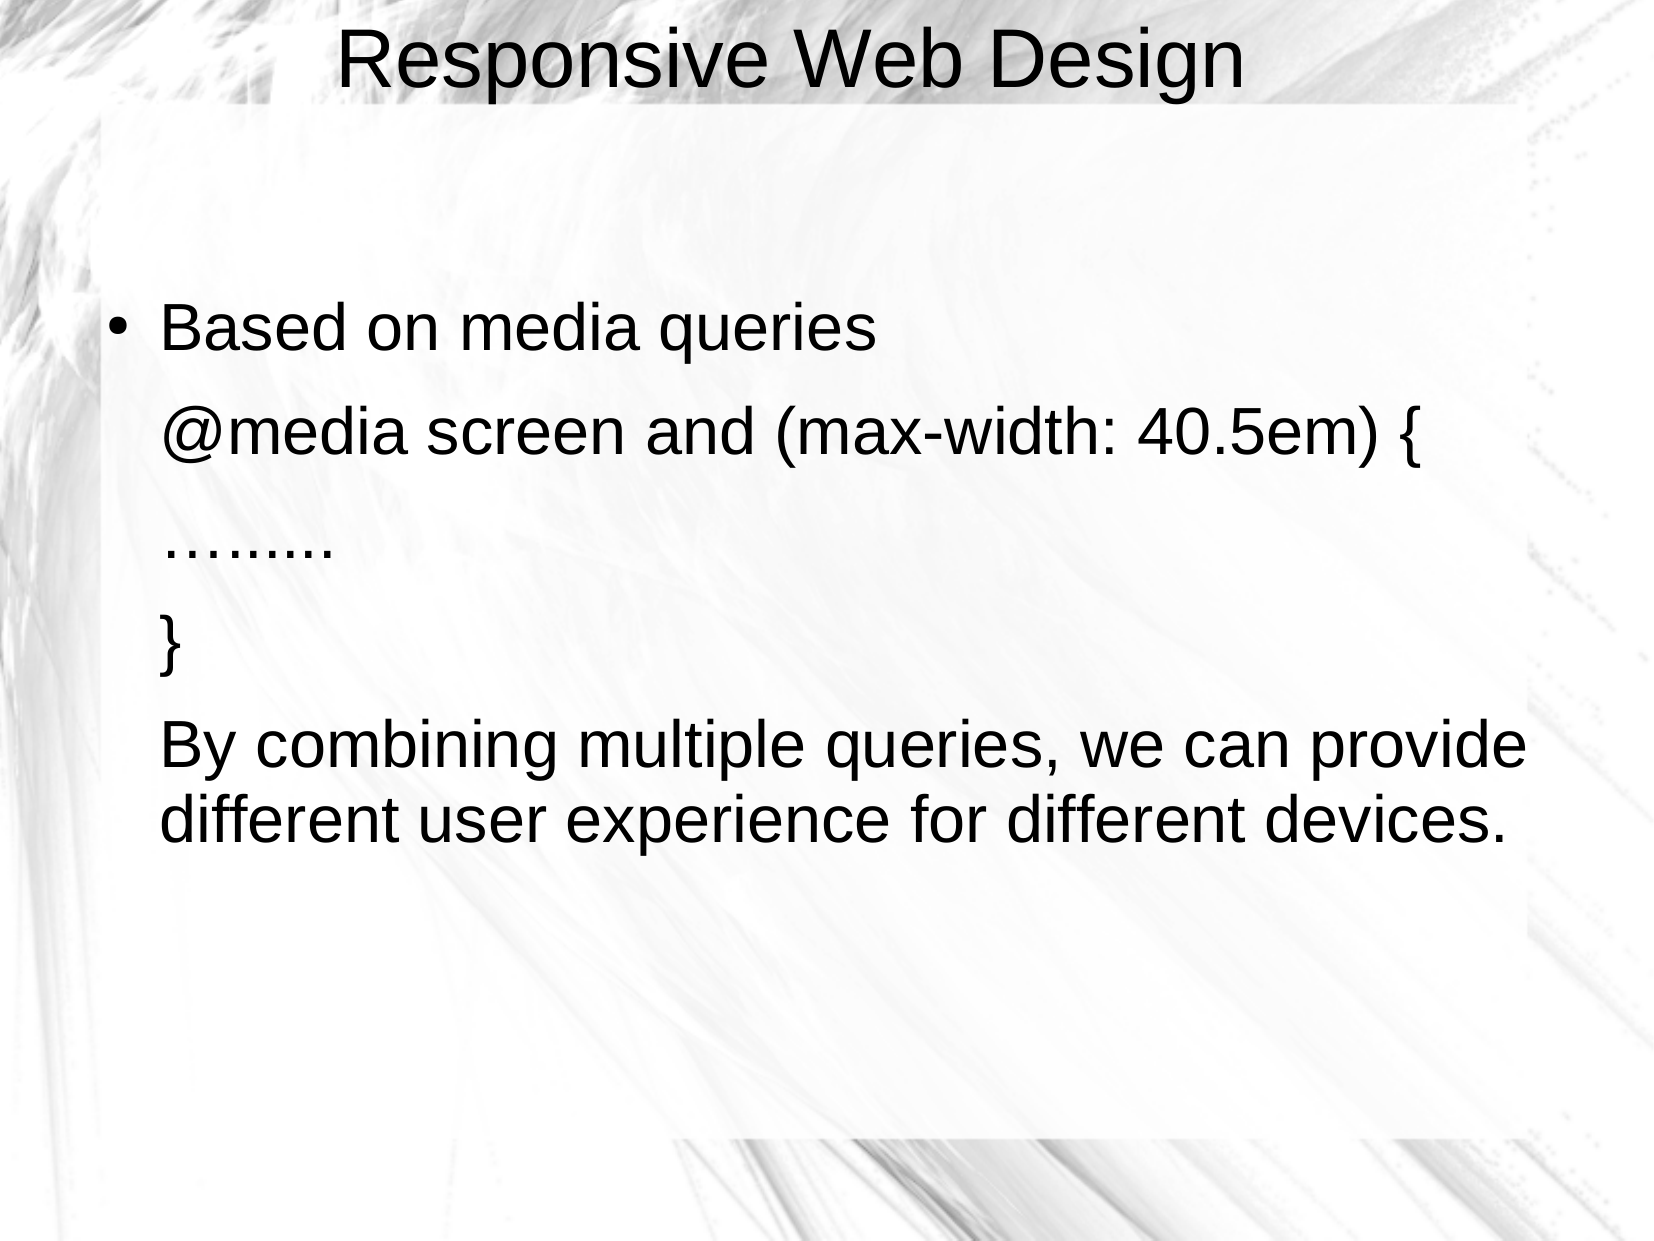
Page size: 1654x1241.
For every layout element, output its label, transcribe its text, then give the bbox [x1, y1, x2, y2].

title Responsive Web Design [47, 0, 1536, 119]
picture [0, 0, 1654, 1241]
list Based on media queries @media screen and (max-width: 40.5em) { …...... } By combining multiple queries, we can provide different user experience for different devices. [88, 185, 1577, 1004]
